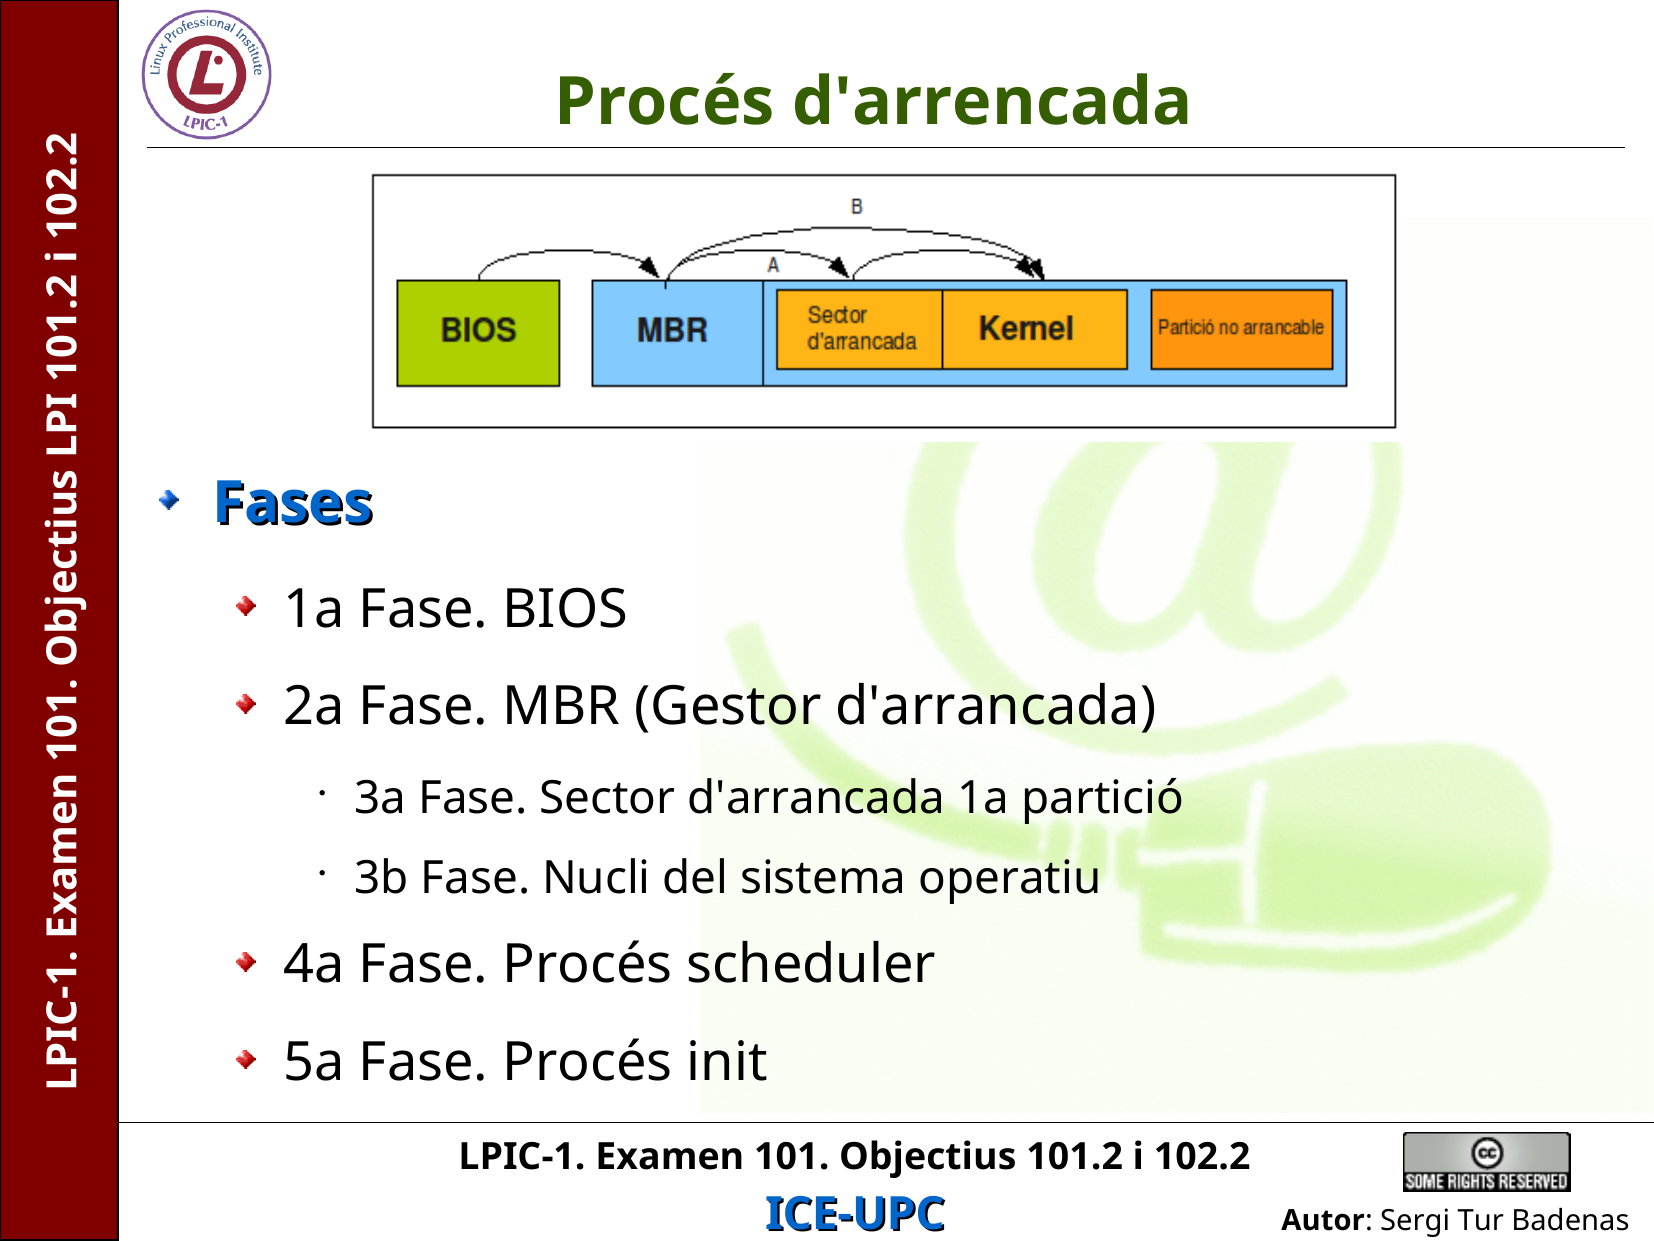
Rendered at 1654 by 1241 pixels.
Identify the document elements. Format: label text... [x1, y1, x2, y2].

picture [135, 5, 277, 55]
list Fases 1a Fase. BIOS 2a Fase. MBR (Gestor d'arrancada) 3a Fase. Sector d'arrancada 1a partició 3b Fase. Nucli del sistema operatiu 4a Fase. Procés scheduler 5a Fase. Procés init [141, 242, 1630, 1078]
title Procés d'arrencada [129, 55, 1619, 142]
picture [369, 169, 1654, 1113]
picture [1403, 1132, 1571, 1192]
